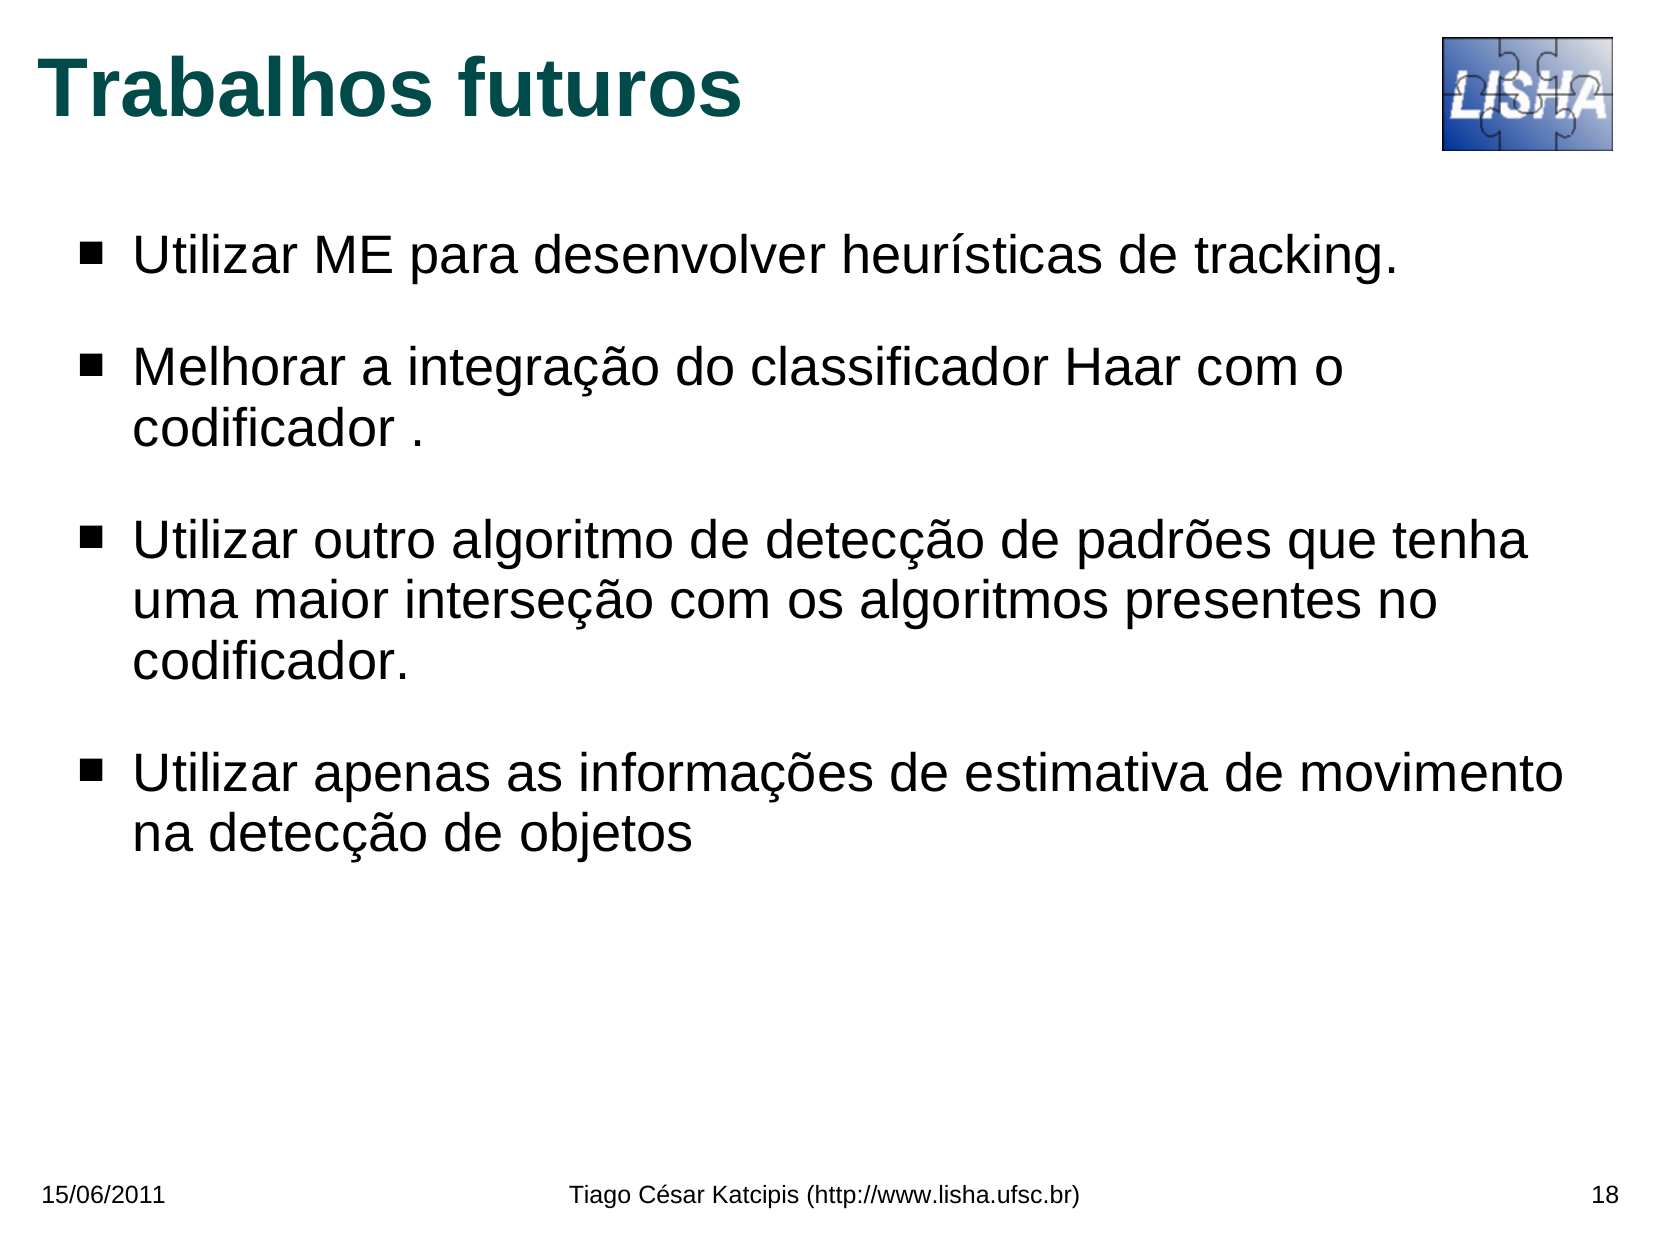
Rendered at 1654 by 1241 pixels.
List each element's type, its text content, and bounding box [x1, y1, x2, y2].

picture [1442, 37, 1613, 151]
list Utilizar ME para desenvolver heurísticas de tracking. Melhorar a integração do classificador Haar com o codificador . Utilizar outro algoritmo de detecção de padrões que tenha uma maior interseção com os algoritmos presentes no codificador. Utilizar apenas as informações de estimativa de movimento na detecção de objetos [32, 225, 1608, 1141]
title Trabalhos futuros [37, 37, 1426, 151]
